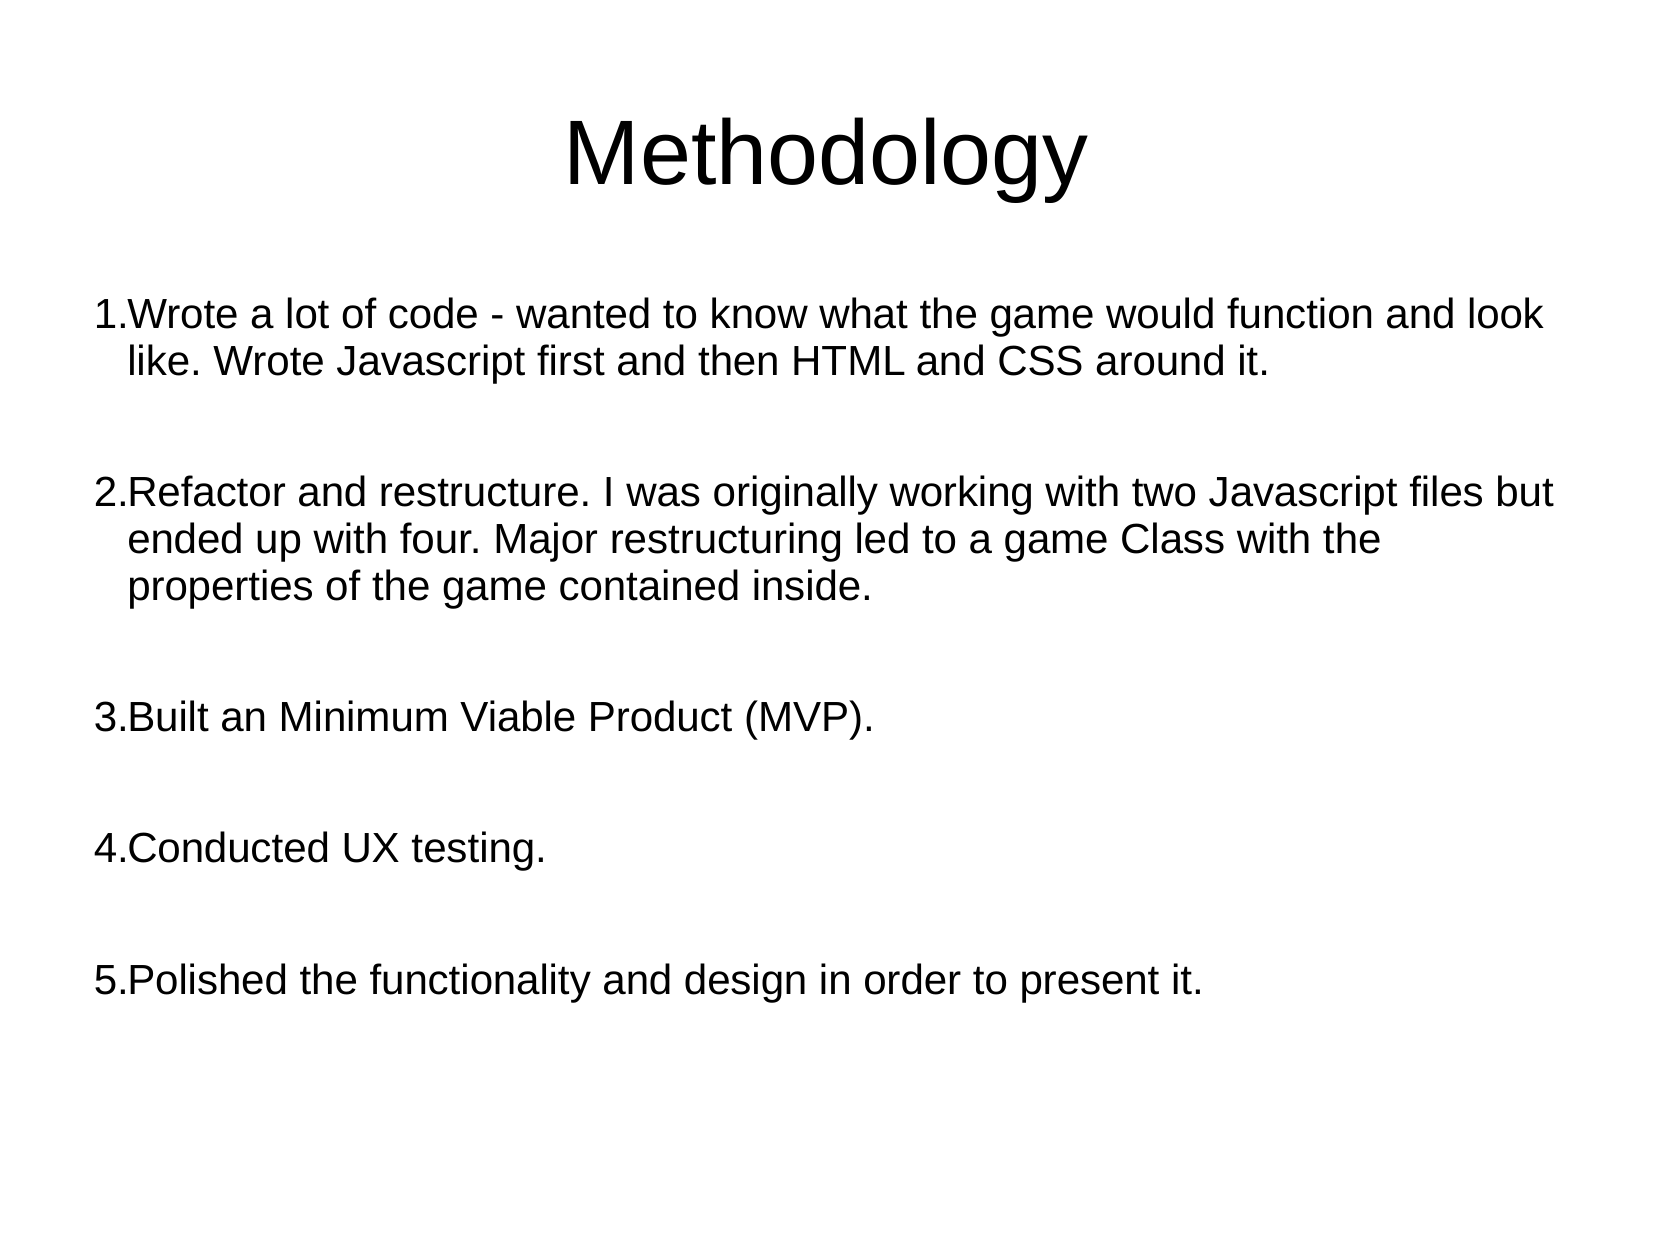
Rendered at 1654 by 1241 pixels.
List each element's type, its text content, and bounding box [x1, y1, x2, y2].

title Methodology [82, 49, 1571, 257]
list Wrote a lot of code - wanted to know what the game would function and look like. Wrote Javascript first and then HTML and CSS around it. Refactor and restructure. I was originally working with two Javascript files but ended up with four. Major restructuring led to a game Class with the properties of the game contained inside. Built an Minimum Viable Product (MVP). Conducted UX testing. Polished the functionality and design in order to present it. [82, 290, 1571, 1010]
